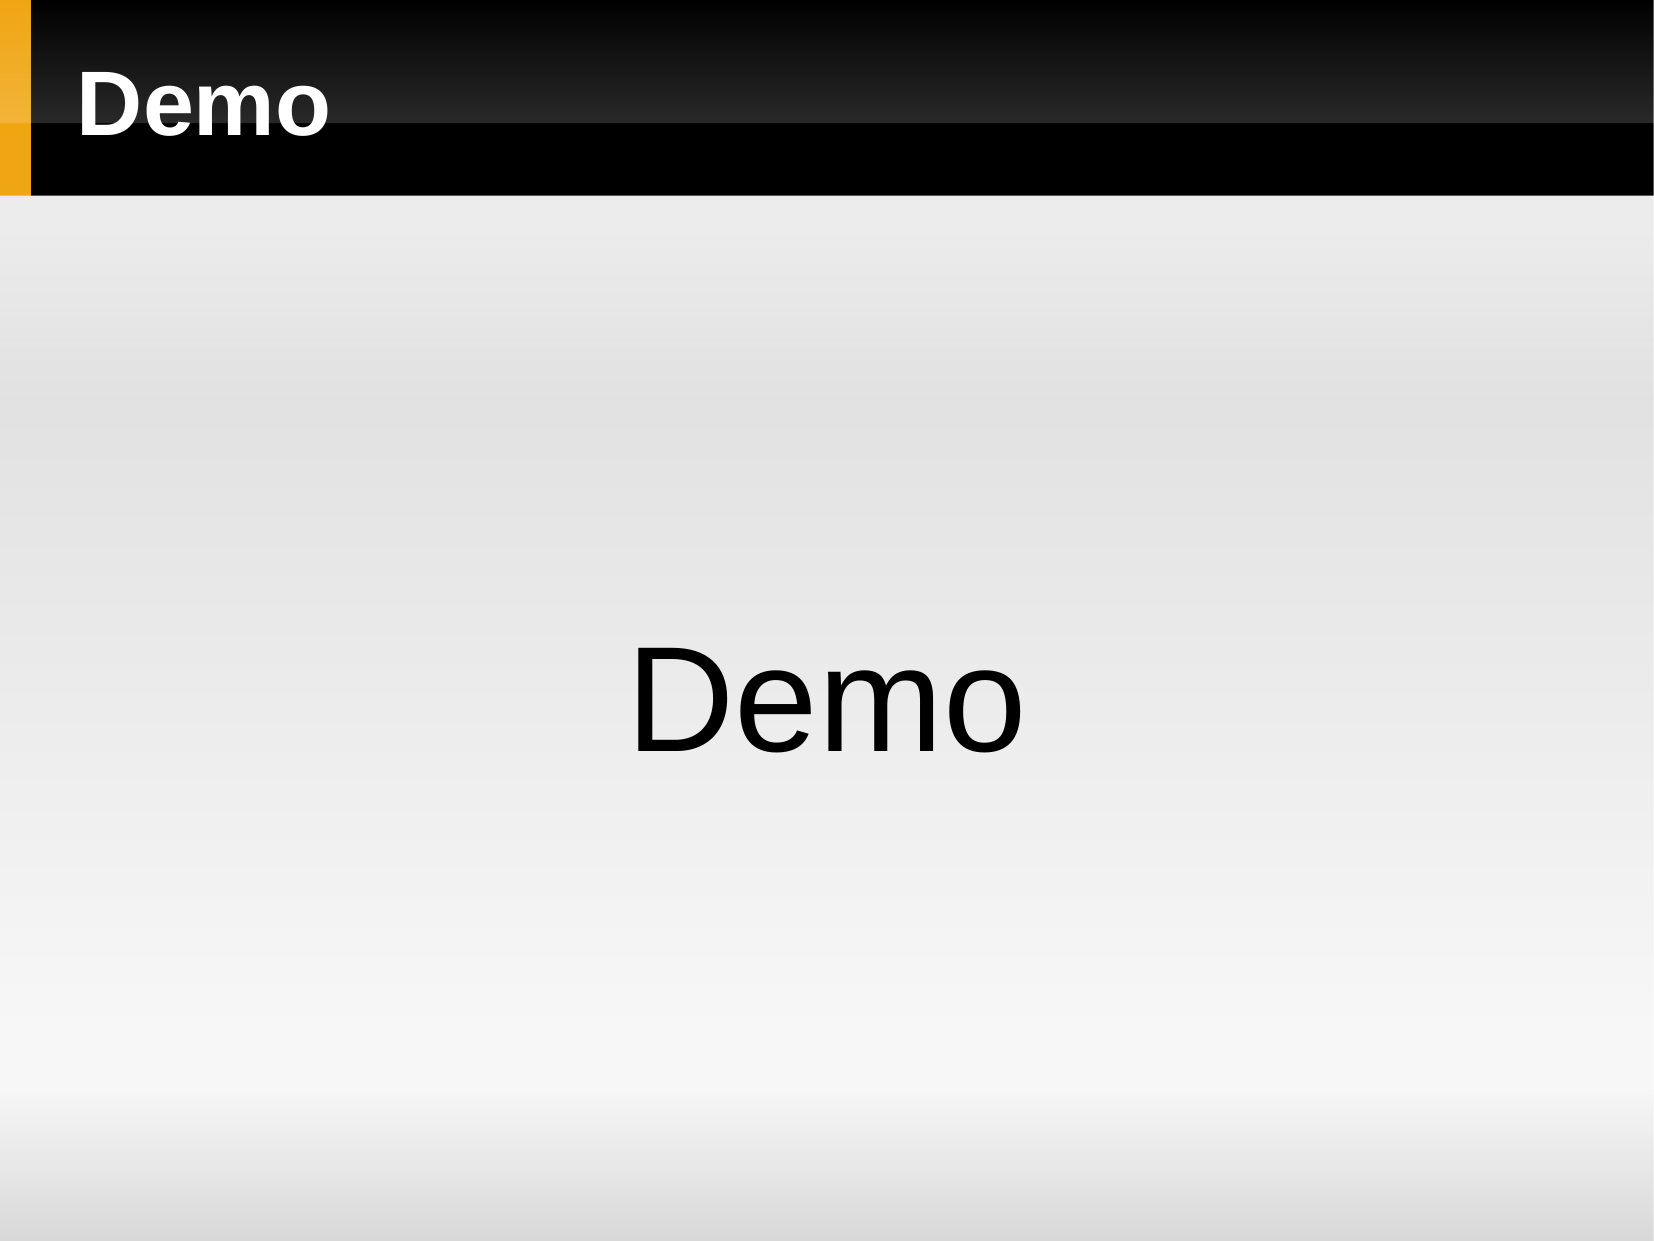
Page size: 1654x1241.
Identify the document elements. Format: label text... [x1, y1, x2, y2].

subtitle Demo [82, 290, 1571, 1109]
picture [0, 0, 1654, 1241]
title Demo [76, 0, 1565, 208]
